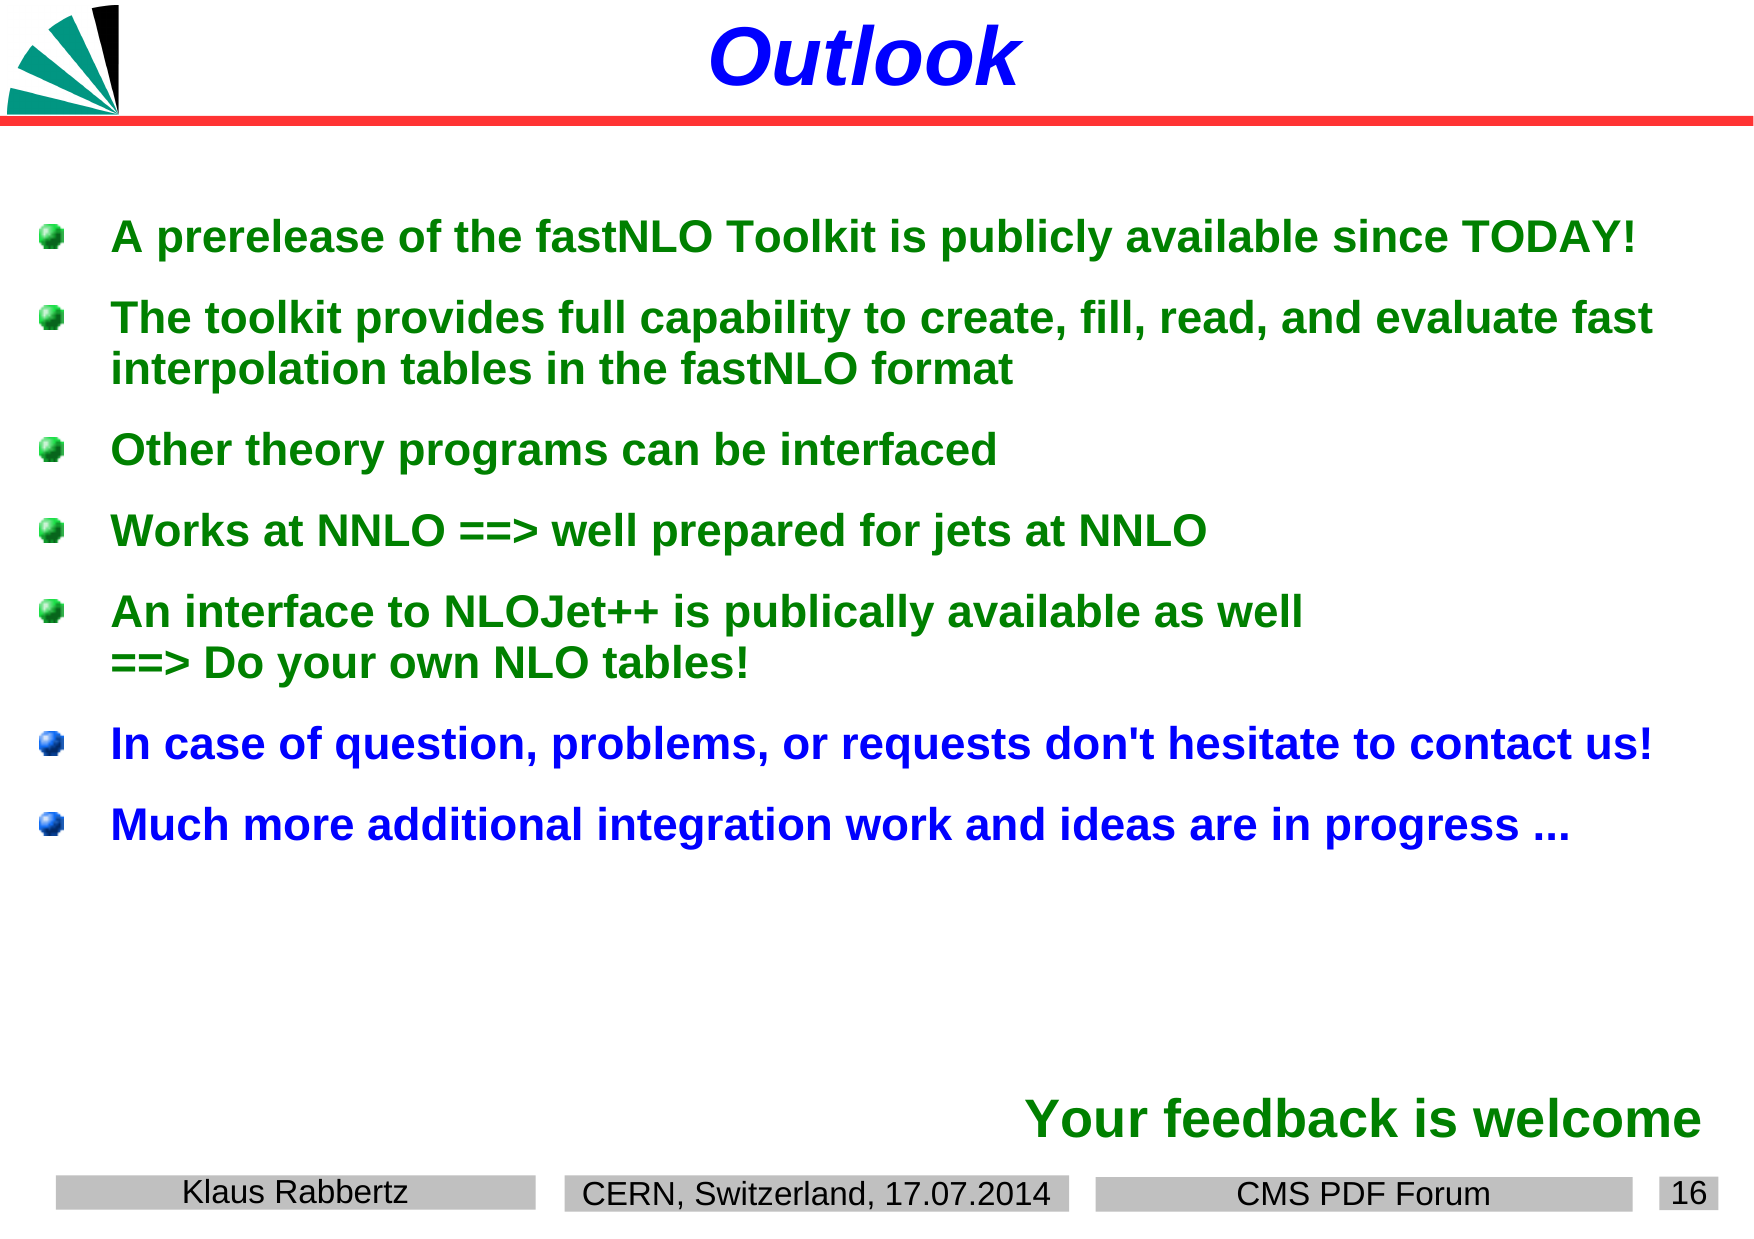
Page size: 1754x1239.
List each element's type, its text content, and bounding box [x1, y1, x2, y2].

title Outlook [123, 0, 1606, 114]
picture [7, 5, 119, 116]
list A prerelease of the fastNLO Toolkit is publicly available since TODAY! The toolkit provides full capability to create, fill, read, and evaluate fast interpolation tables in the fastNLO format Other theory programs can be interfaced Works at NNLO ==> well prepared for jets at NNLO An interface to NLOJet++ is publically available as well ==> Do your own NLO tables! In case of question, problems, or requests don't hesitate to contact us! Much more additional integration work and ideas are in progress ... [27, 211, 1730, 850]
text_box Your feedback is welcome [1012, 1083, 1714, 1156]
